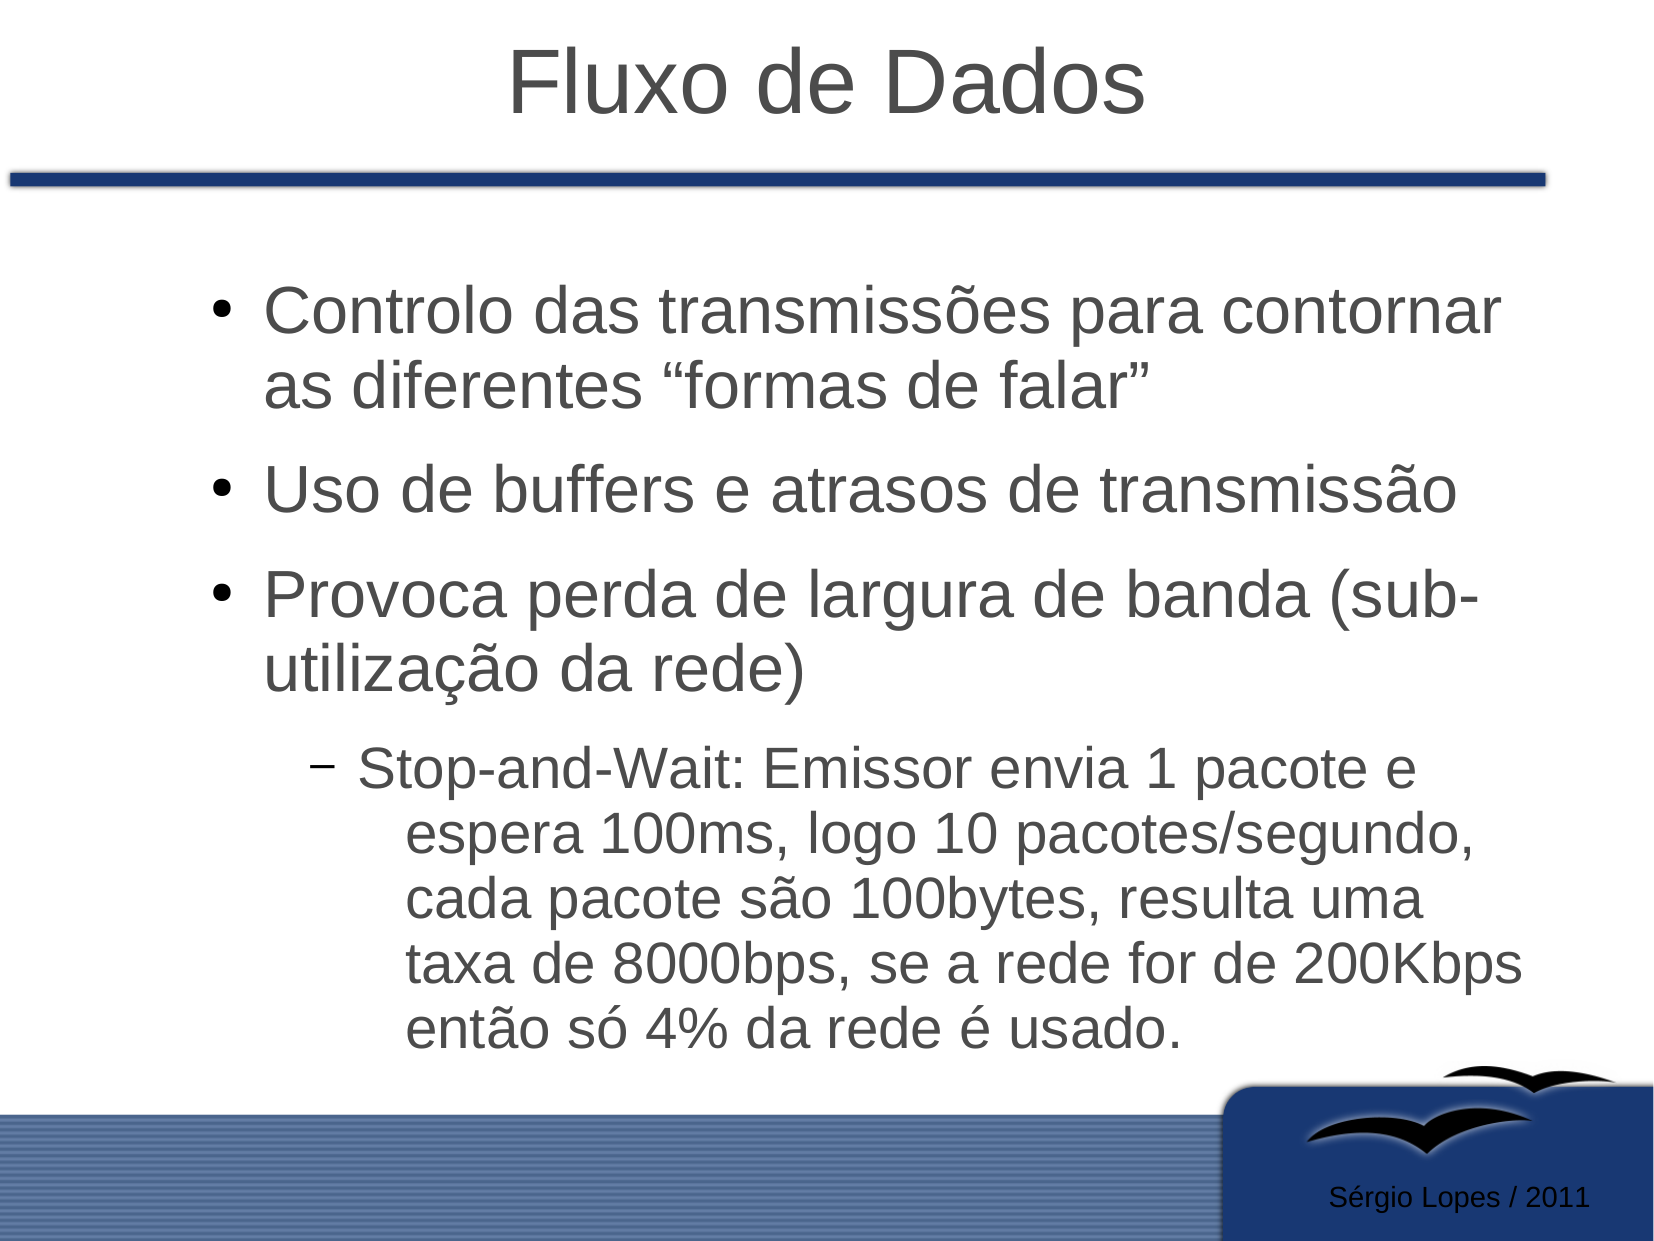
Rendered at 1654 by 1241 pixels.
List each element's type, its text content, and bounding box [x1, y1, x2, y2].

title Fluxo de Dados [121, 0, 1534, 164]
picture [0, 0, 1654, 1241]
list Controlo das transmissões para contornar as diferentes “formas de falar” Uso de buffers e atrasos de transmissão Provoca perda de largura de banda (sub-utilização da rede) Stop-and-Wait: Emissor envia 1 pacote e espera 100ms, logo 10 pacotes/segundo, cada pacote são 100bytes, resulta uma taxa de 8000bps, se a rede for de 200Kbps então só 4% da rede é usado. [121, 273, 1534, 1060]
text_box Sérgio Lopes / 2011 [1328, 1181, 1588, 1214]
